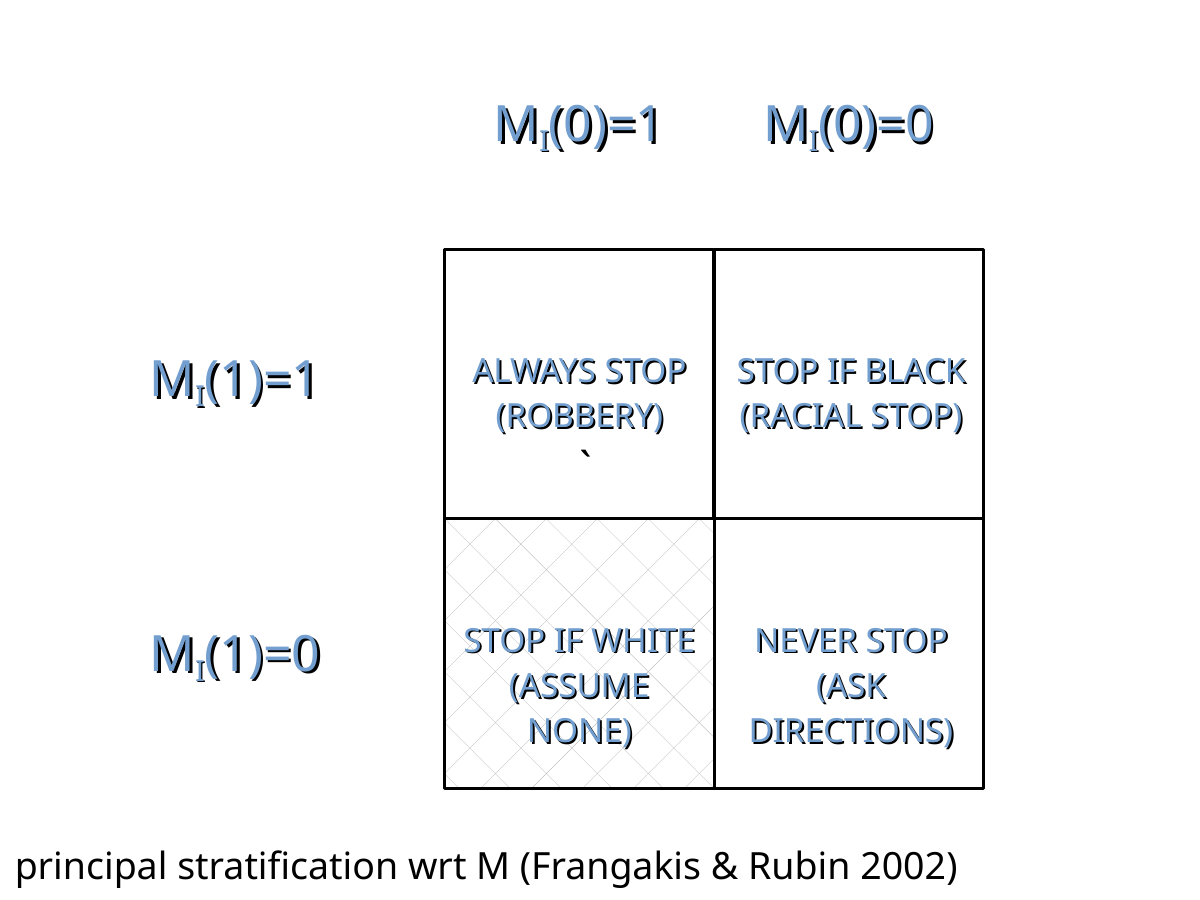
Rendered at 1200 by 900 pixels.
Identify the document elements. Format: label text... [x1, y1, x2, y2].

text_box [444, 444, 984, 789]
text_box always stop (robbery) [444, 282, 715, 519]
text_box Mi(1)=0 [135, 610, 406, 748]
text_box never stop (ask directions) [716, 552, 986, 789]
text_box Mi(0)=0 [713, 80, 984, 444]
text_box stop if black (racial stop) [716, 282, 986, 519]
text_box Mi(1)=1 [135, 335, 405, 610]
text_box stop if white (assume none) [444, 552, 715, 789]
text_box Mi(0)=1 [444, 80, 713, 282]
text_box principal stratification wrt M (Frangakis & Rubin 2002) [0, 832, 1193, 891]
